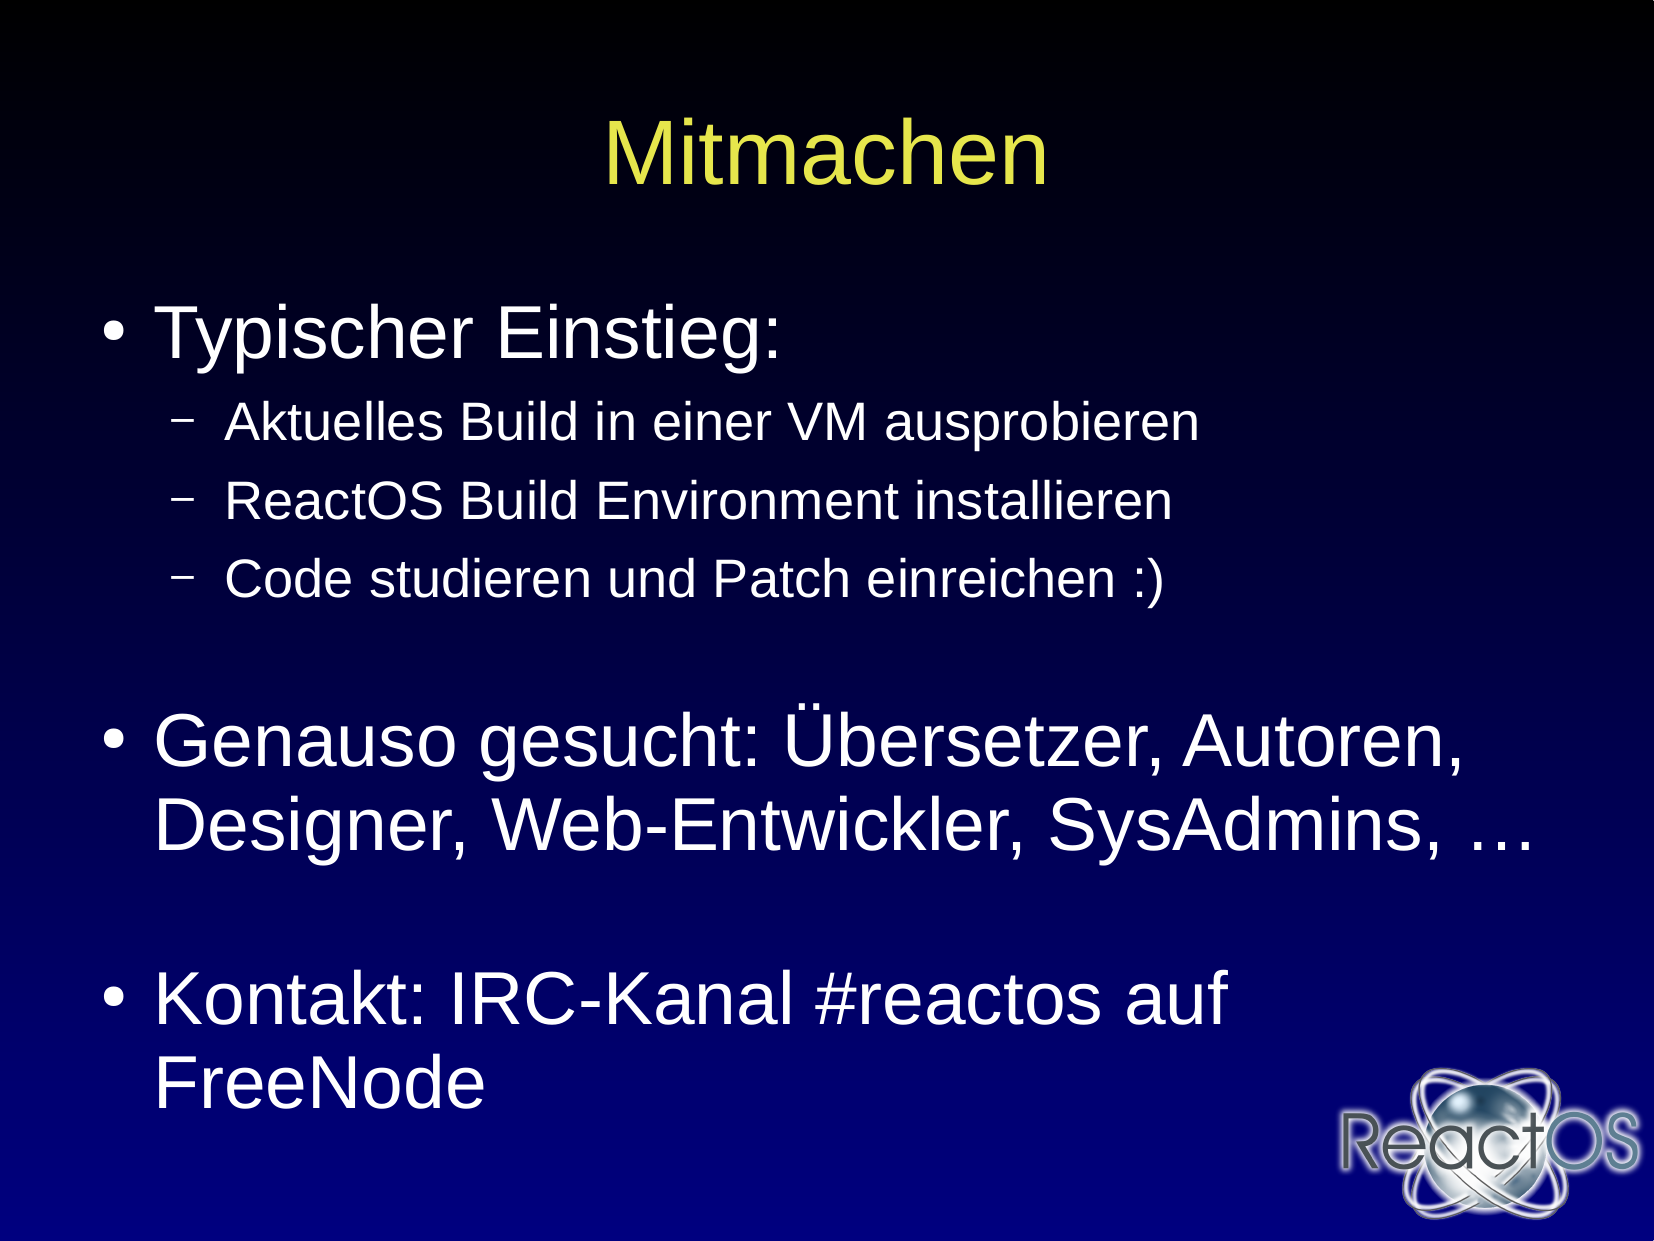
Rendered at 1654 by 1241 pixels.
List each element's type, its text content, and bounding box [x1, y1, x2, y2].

picture [1328, 1055, 1654, 1235]
title Mitmachen [82, 49, 1571, 257]
list Typischer Einstieg: Aktuelles Build in einer VM ausprobieren ReactOS Build Environment installieren Code studieren und Patch einreichen :) Genauso gesucht: Übersetzer, Autoren, Designer, Web-Entwickler, SysAdmins, … Kontakt: IRC-Kanal #reactos auf FreeNode [82, 290, 1571, 1205]
